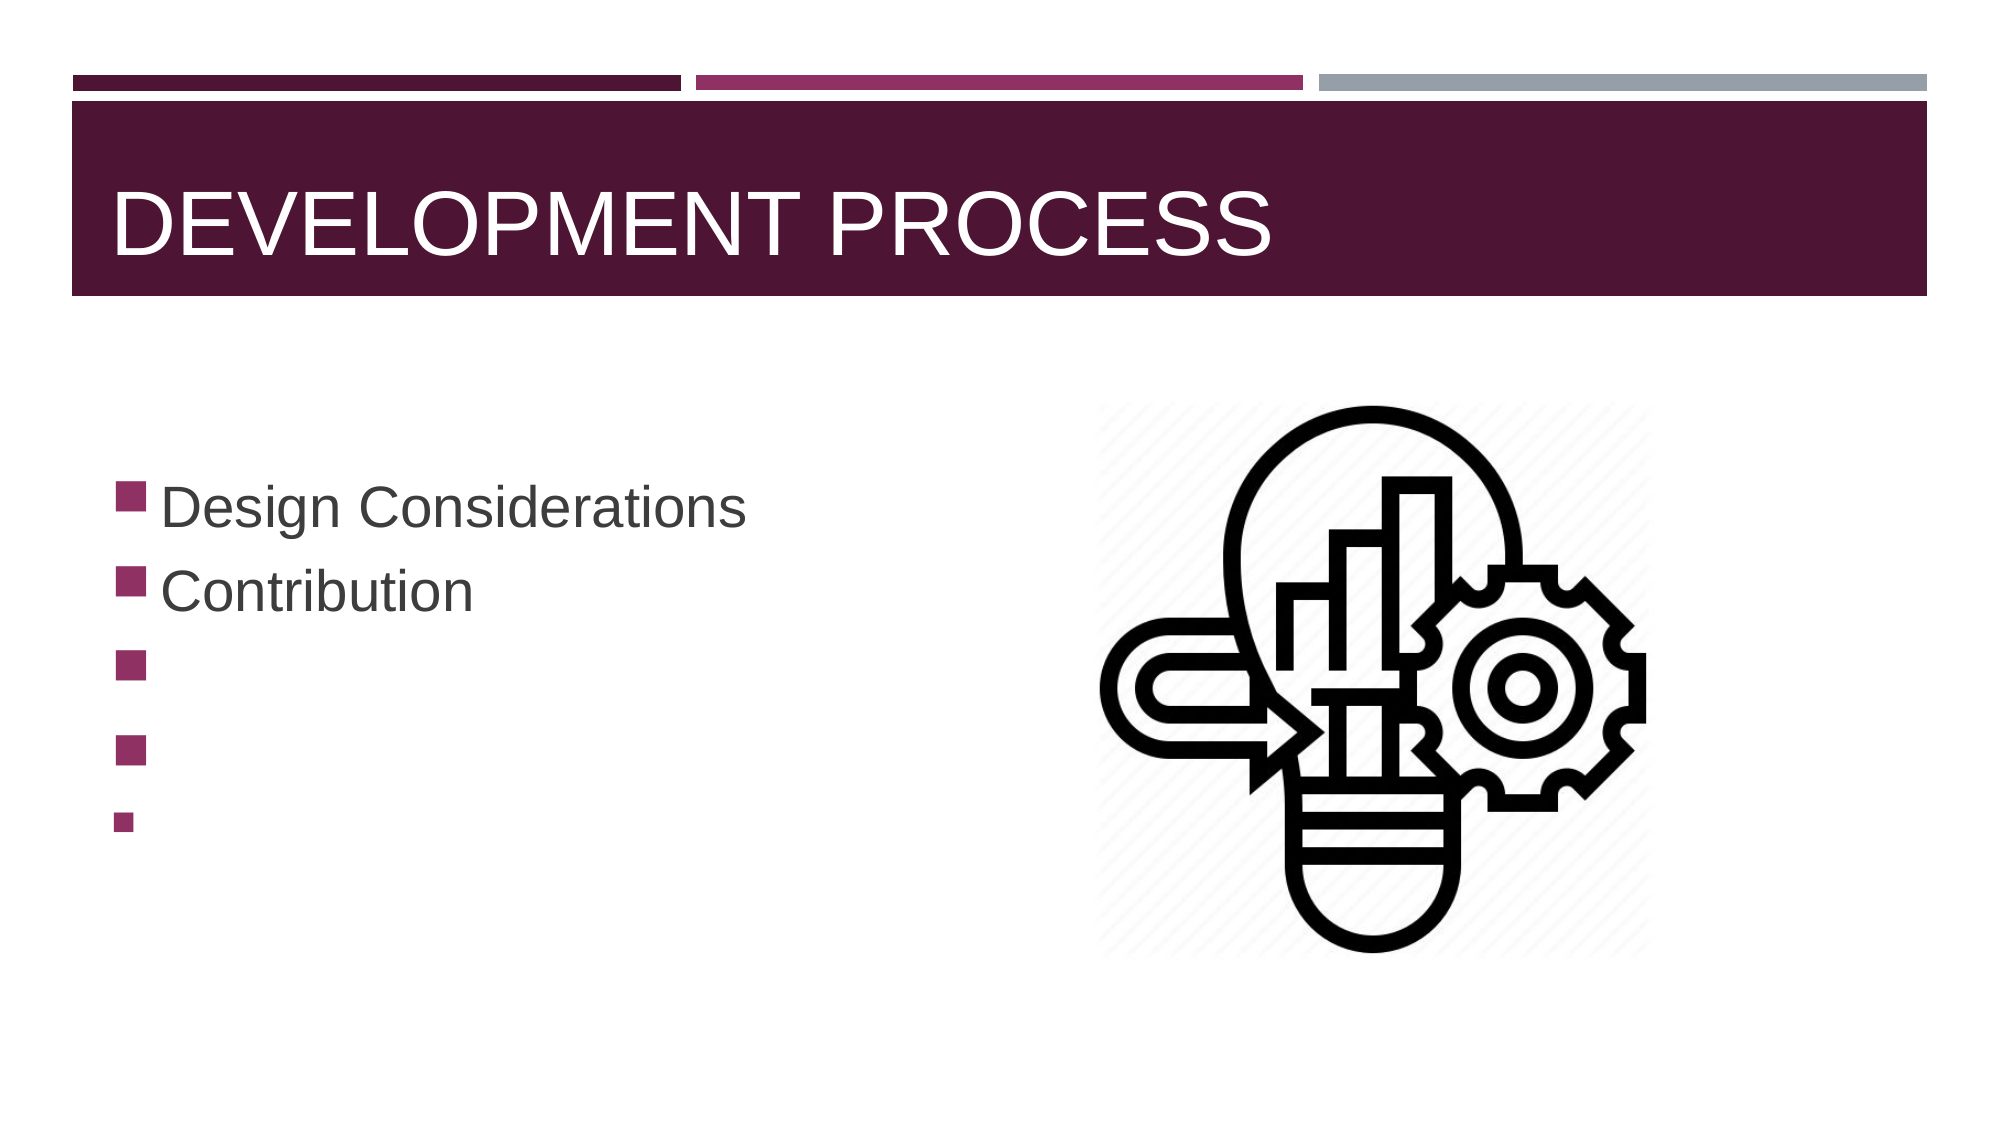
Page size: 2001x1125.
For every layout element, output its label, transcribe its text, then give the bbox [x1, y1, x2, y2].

list Design Considerations Contribution [95, 357, 1905, 962]
title Development Process [95, 115, 1905, 282]
picture [1091, 397, 1655, 962]
